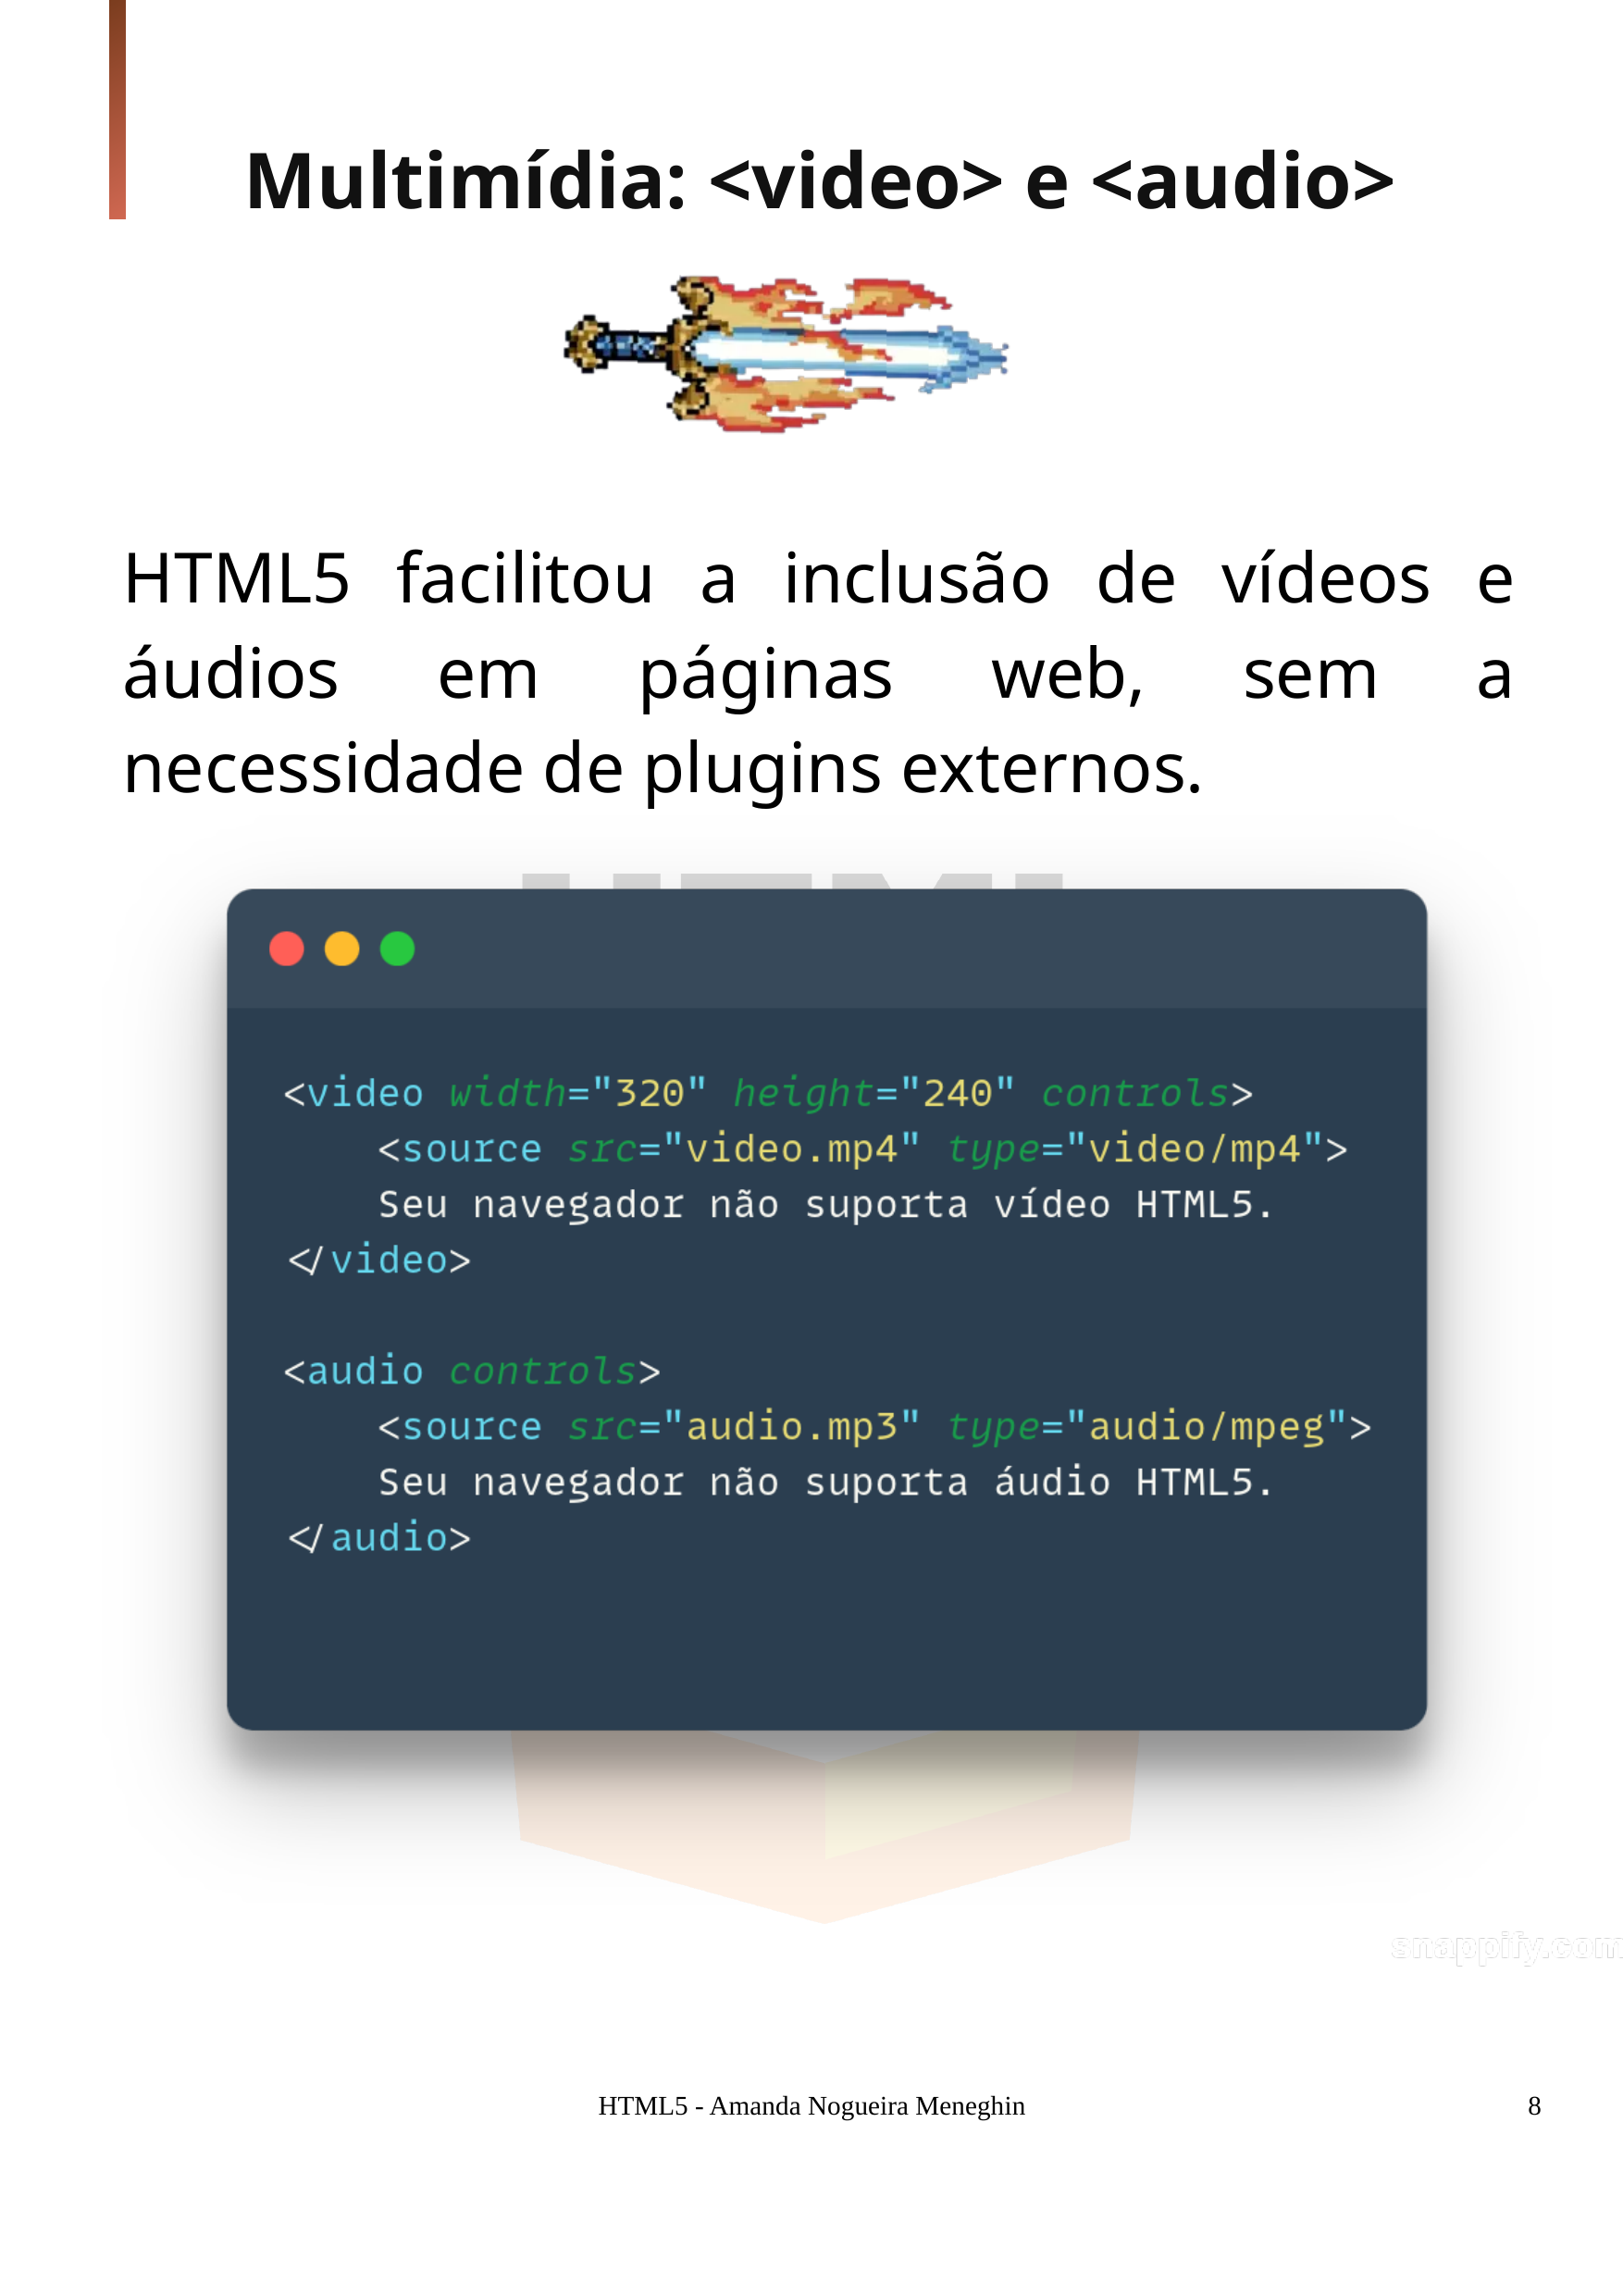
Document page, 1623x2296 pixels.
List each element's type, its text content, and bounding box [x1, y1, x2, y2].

text_box Multimídia: <video> e <audio> [218, 81, 537, 277]
text_box [109, 0, 126, 219]
text_box HTML5 facilitou a inclusão de vídeos e áudios em páginas web, sem a necessidade de plugins externos. [109, 549, 1530, 625]
picture [16, 625, 1623, 1995]
picture [519, 81, 1058, 621]
text_box Multimídia: <video> e <audio> [549, 81, 1423, 277]
